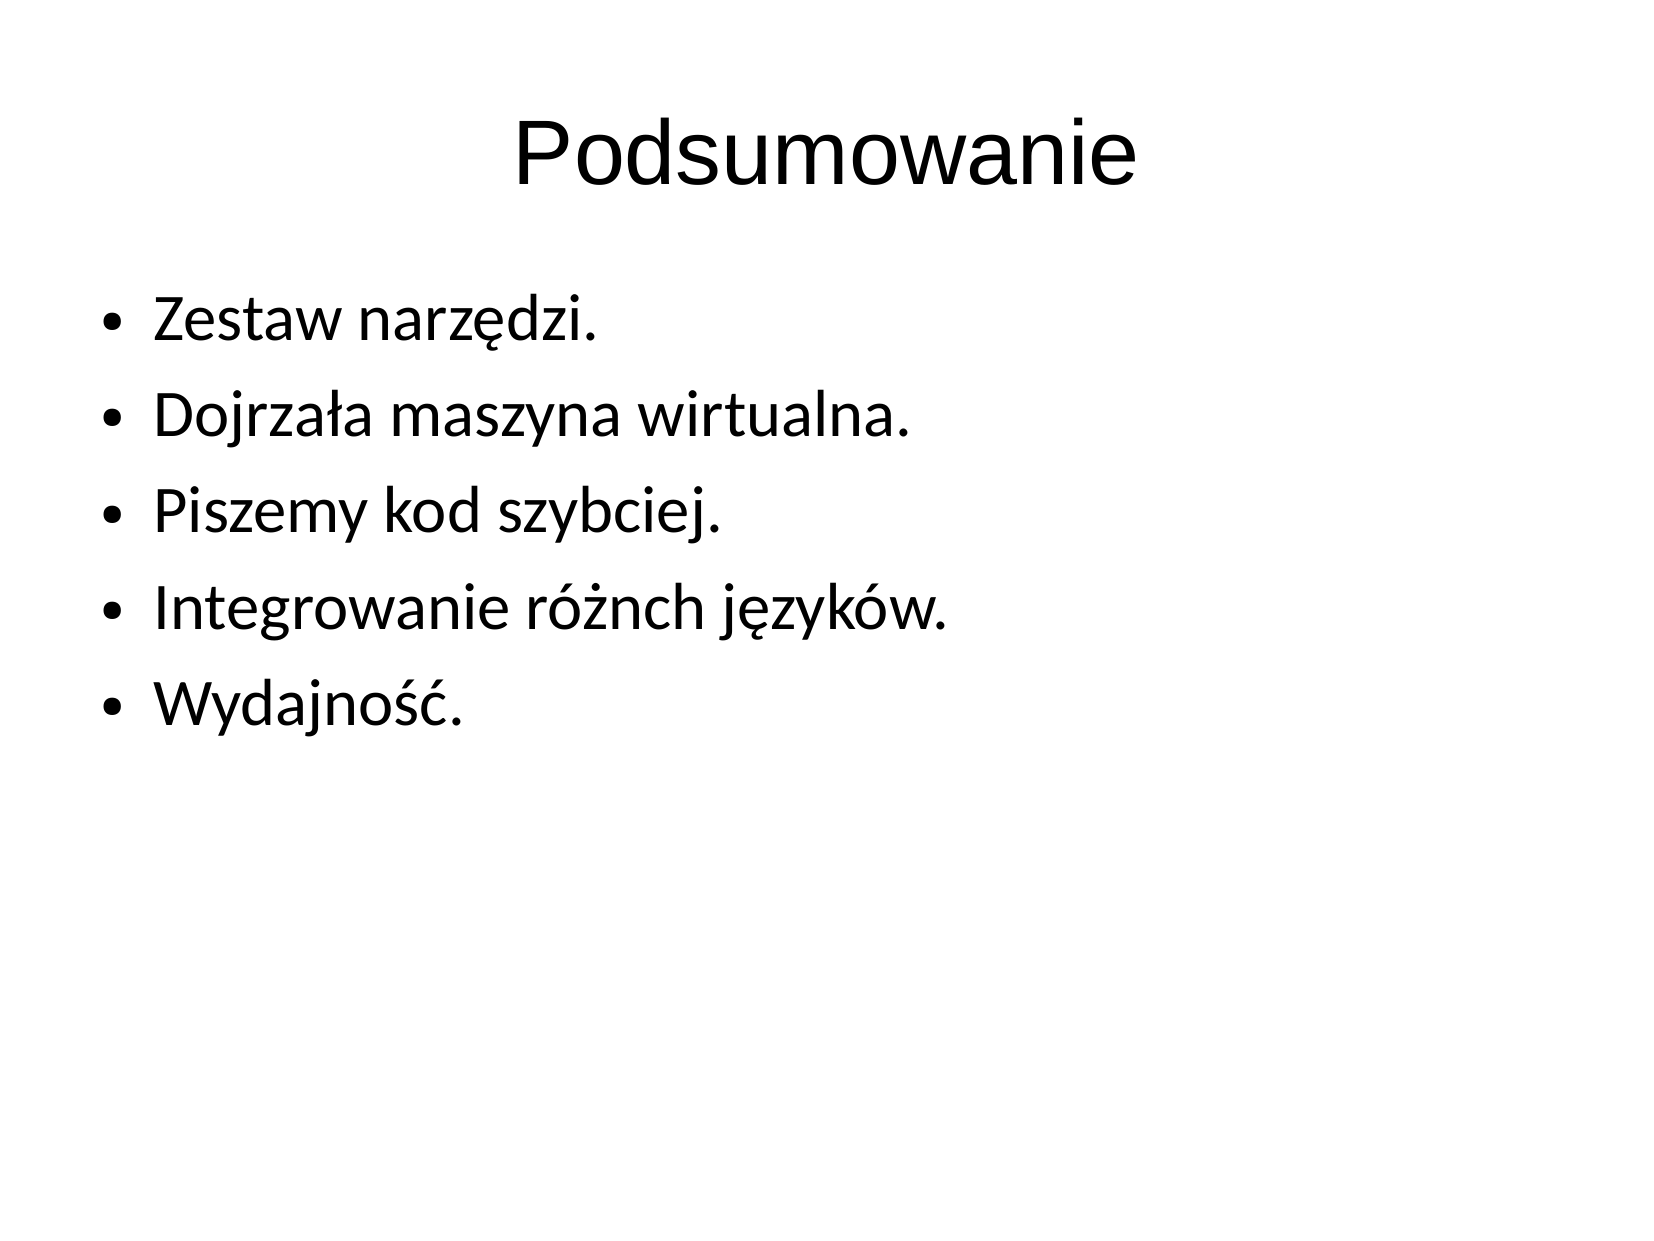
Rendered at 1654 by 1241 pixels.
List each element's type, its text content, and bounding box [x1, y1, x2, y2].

title Podsumowanie [82, 49, 1571, 257]
list Zestaw narzędzi. Dojrzała maszyna wirtualna. Piszemy kod szybciej. Integrowanie różnch języków. Wydajność. [82, 290, 1571, 1094]
